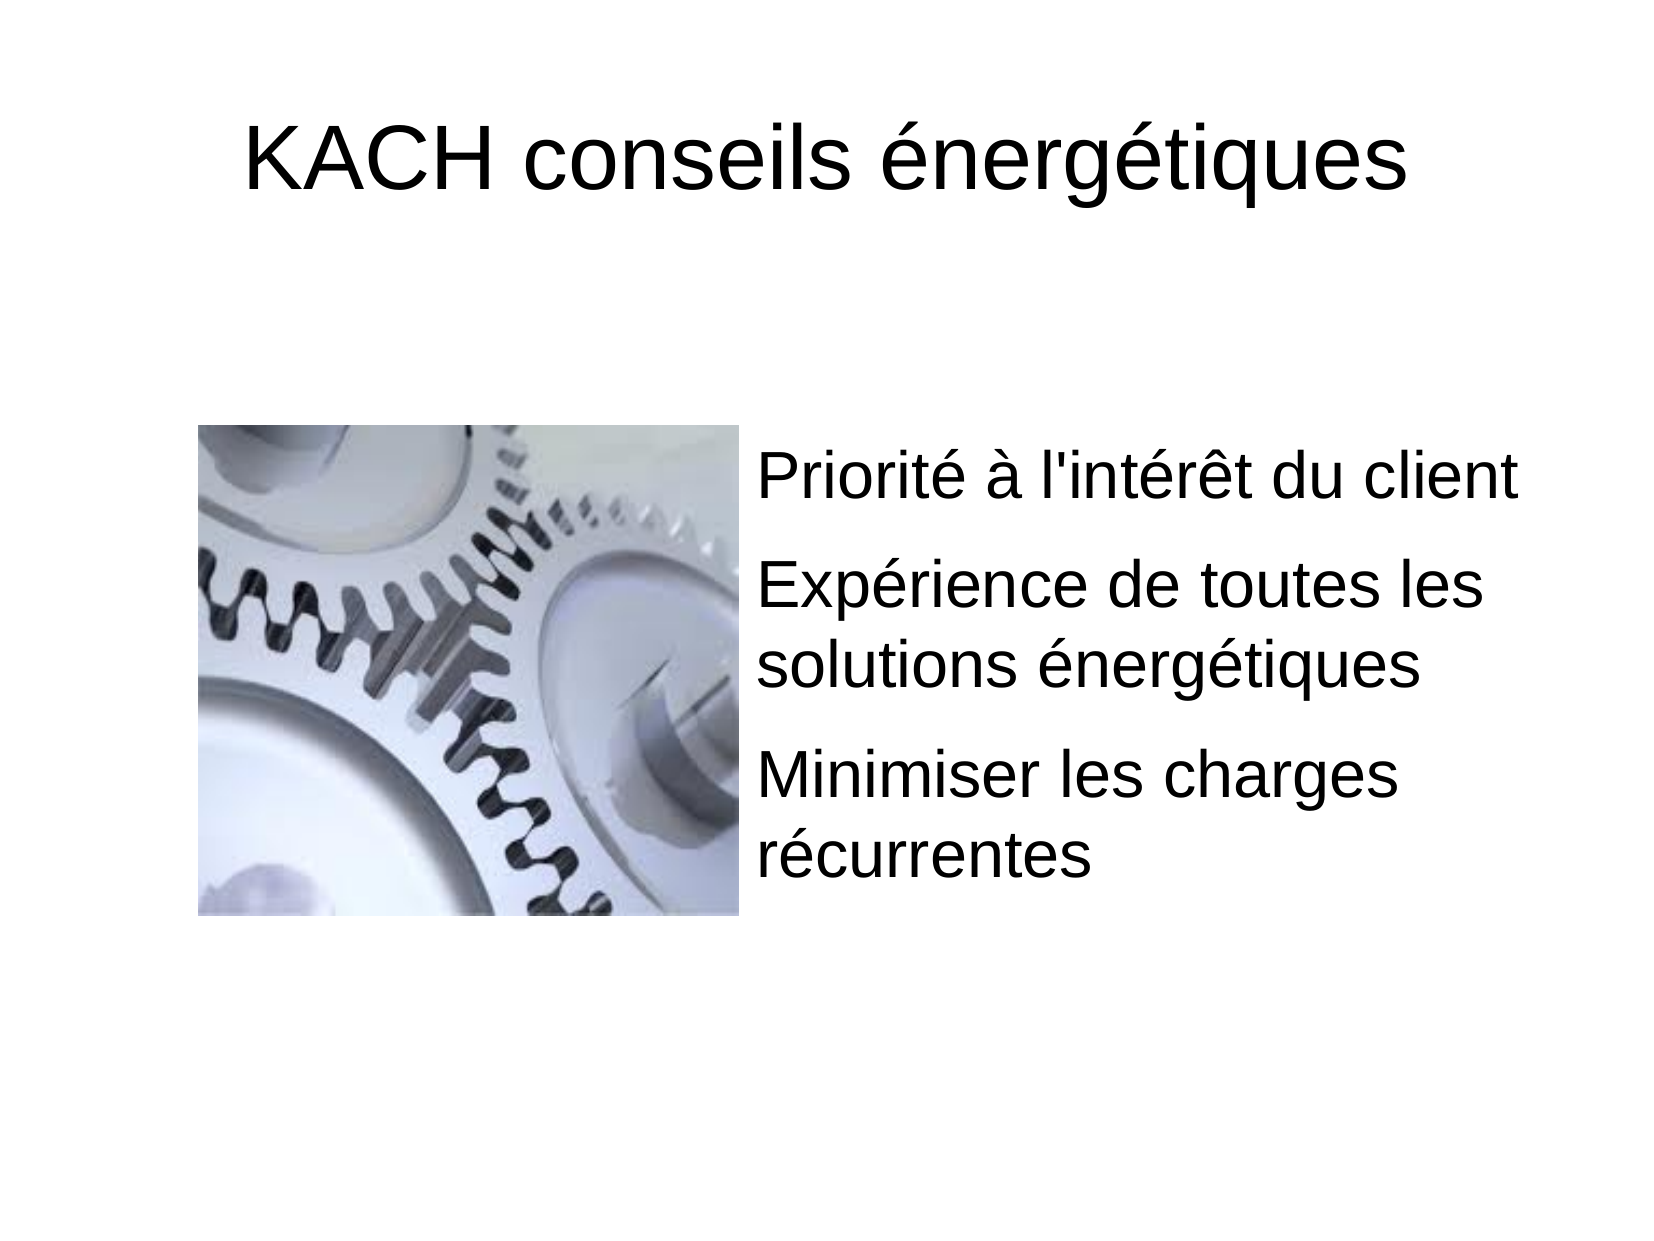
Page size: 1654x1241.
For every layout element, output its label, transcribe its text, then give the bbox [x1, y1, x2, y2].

list Priorité à l'intérêt du client Expérience de toutes les solutions énergétiques Minimiser les charges récurrentes [756, 321, 1572, 895]
picture [198, 425, 739, 916]
title KACH conseils énergétiques [82, 56, 1571, 250]
